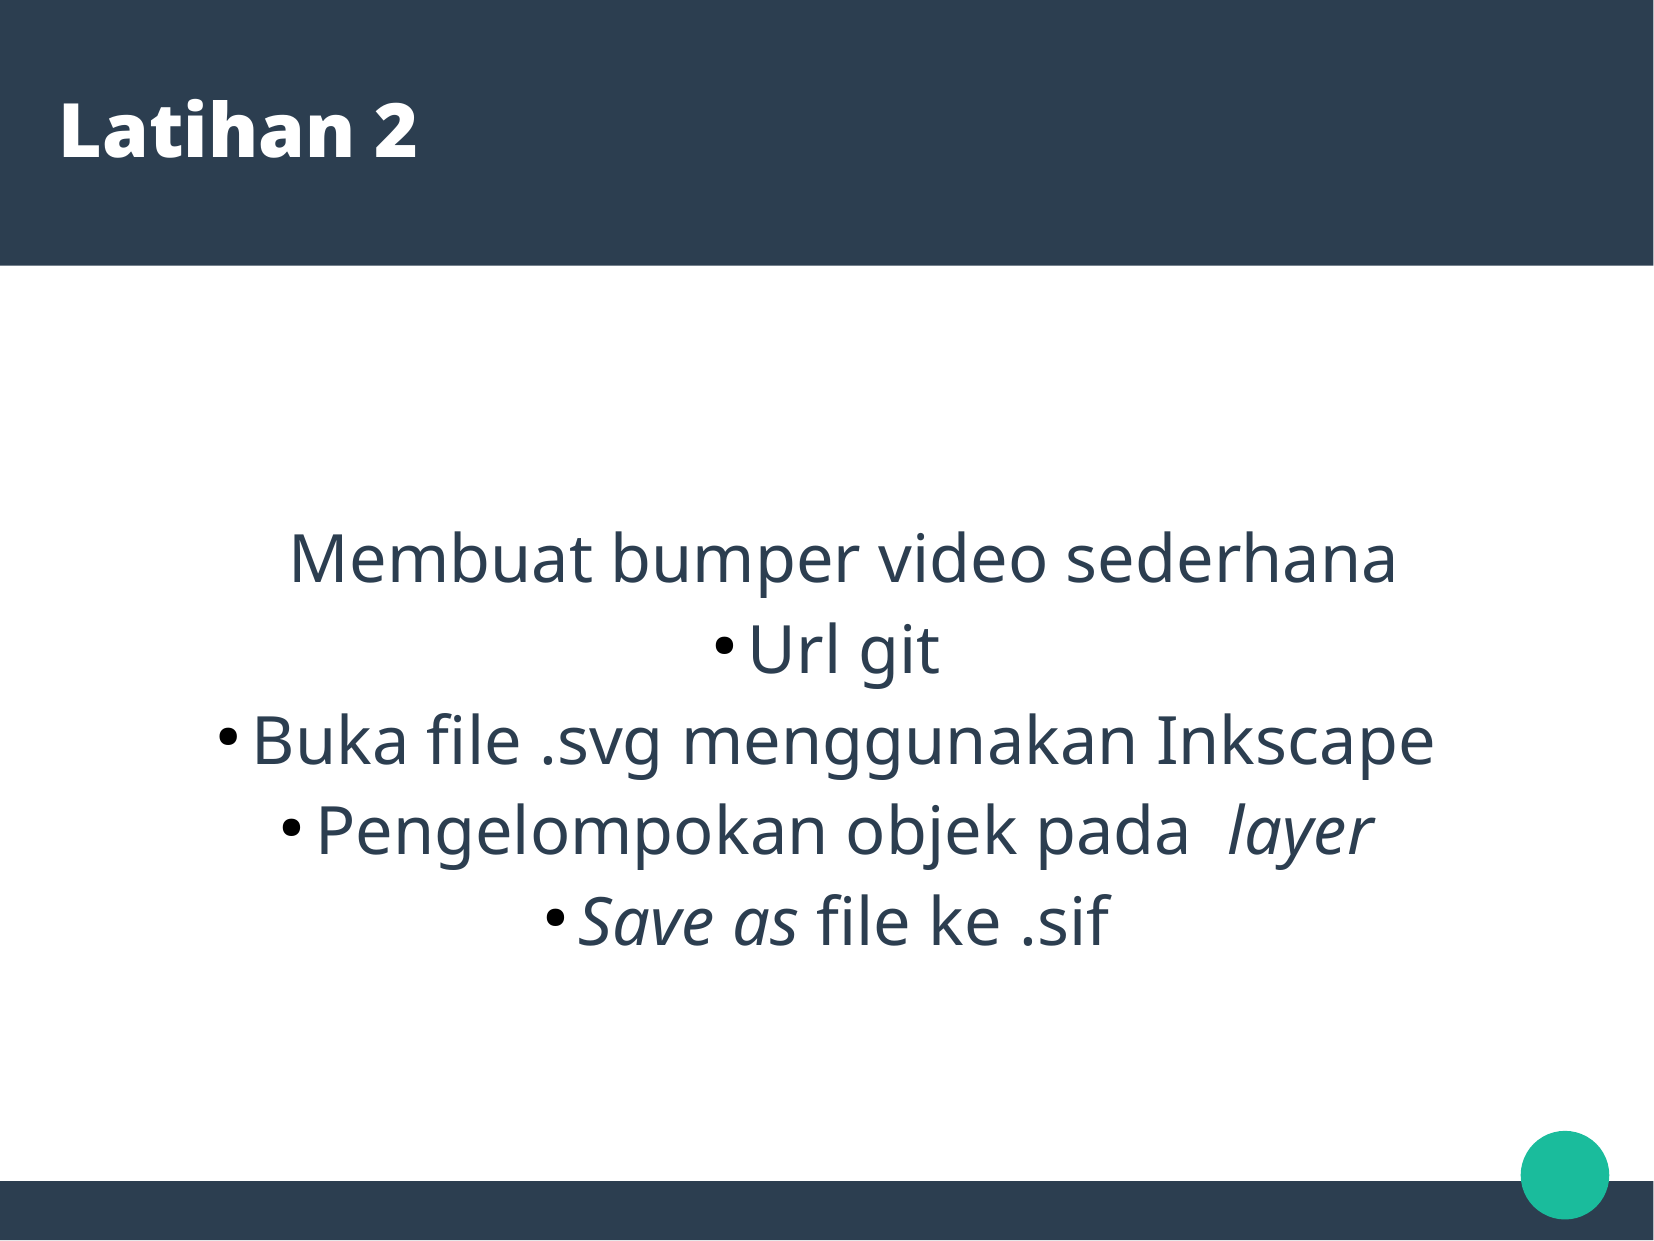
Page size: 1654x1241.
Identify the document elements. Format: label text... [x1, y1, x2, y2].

subtitle Membuat bumper video sederhana Url git Buka file .svg menggunakan Inkscape Pengelompokan objek pada layer Save as file ke .sif [59, 324, 1595, 1152]
title Latihan 2 [59, 49, 1595, 207]
